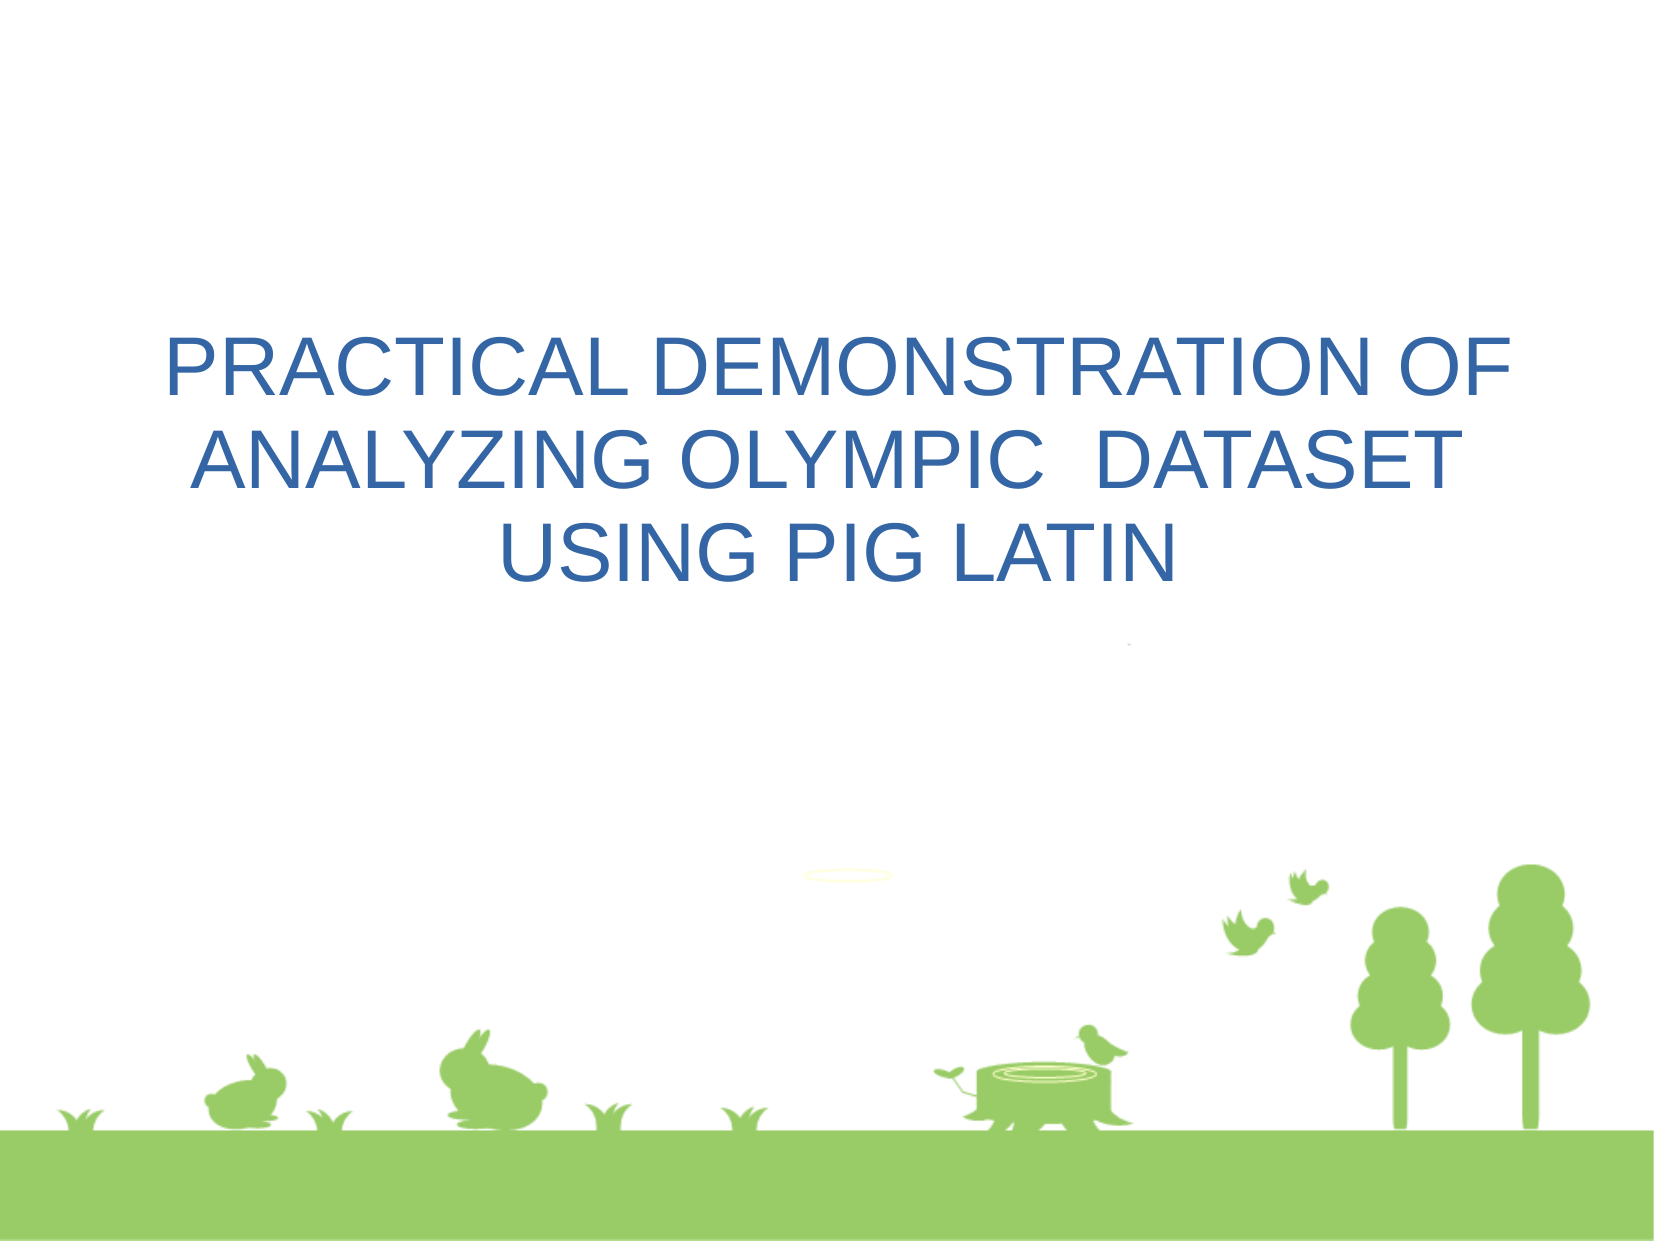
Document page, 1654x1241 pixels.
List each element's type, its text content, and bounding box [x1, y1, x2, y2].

list PRACTICAL DEMONSTRATION OF ANALYZING OLYMPIC DATASET USING PIG LATIN [94, 320, 1583, 1040]
picture [0, 0, 1654, 1241]
